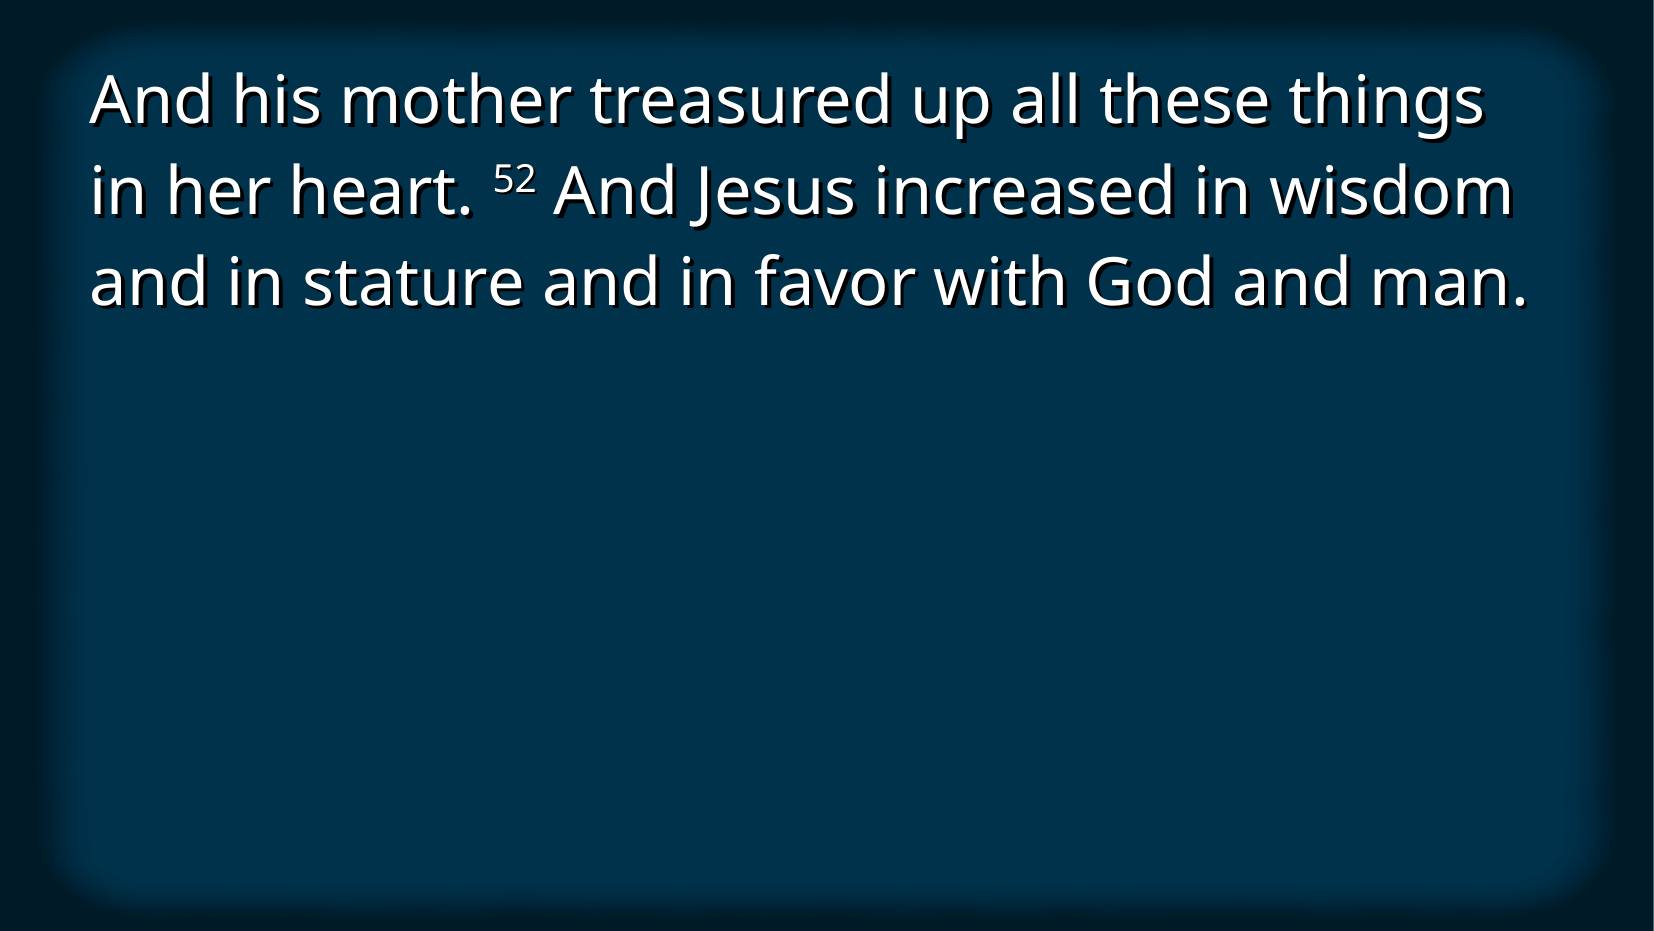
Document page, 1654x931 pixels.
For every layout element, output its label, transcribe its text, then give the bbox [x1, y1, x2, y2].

text_box And his mother treasured up all these things in her heart. 52 And Jesus increased in wisdom and in stature and in favor with God and man. [75, 45, 1576, 398]
picture [0, 0, 1654, 931]
